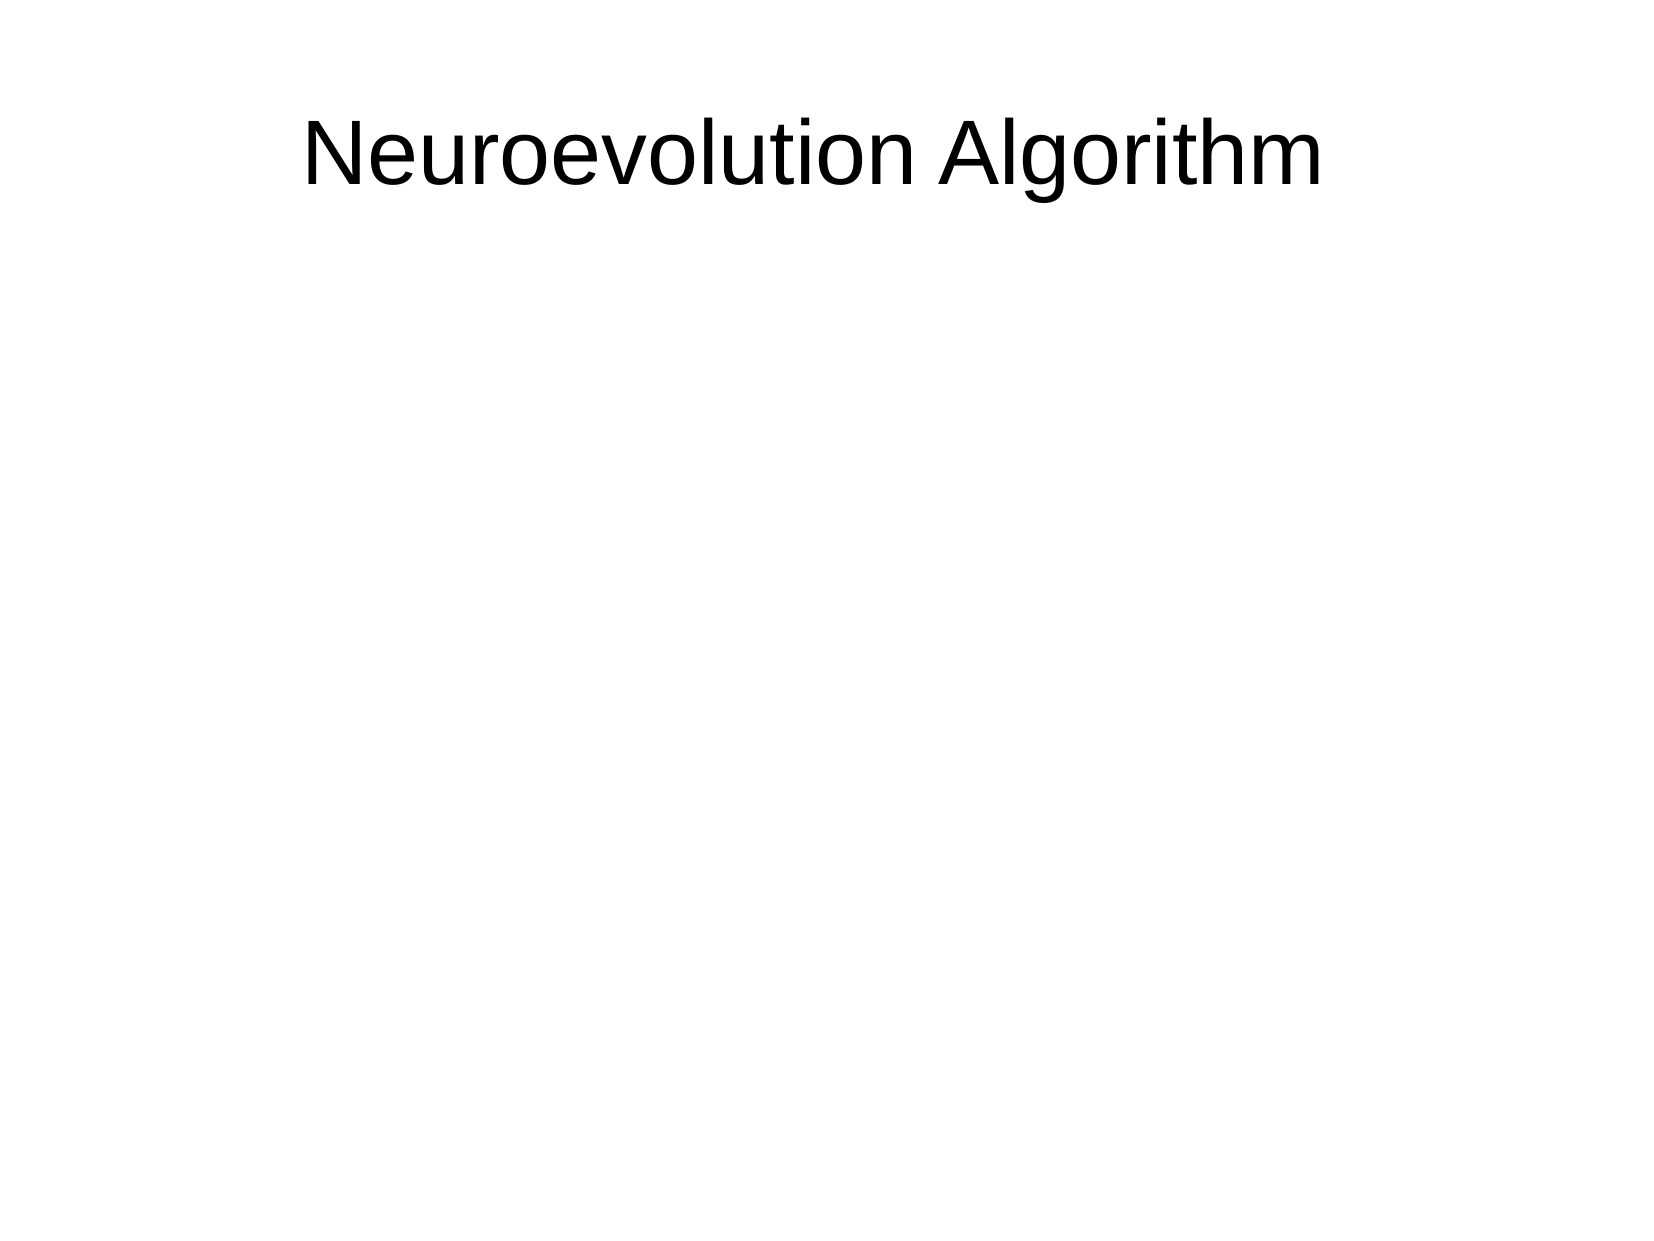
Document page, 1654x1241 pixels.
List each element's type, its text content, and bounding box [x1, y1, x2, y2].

title Neuroevolution Algorithm [82, 49, 1571, 257]
